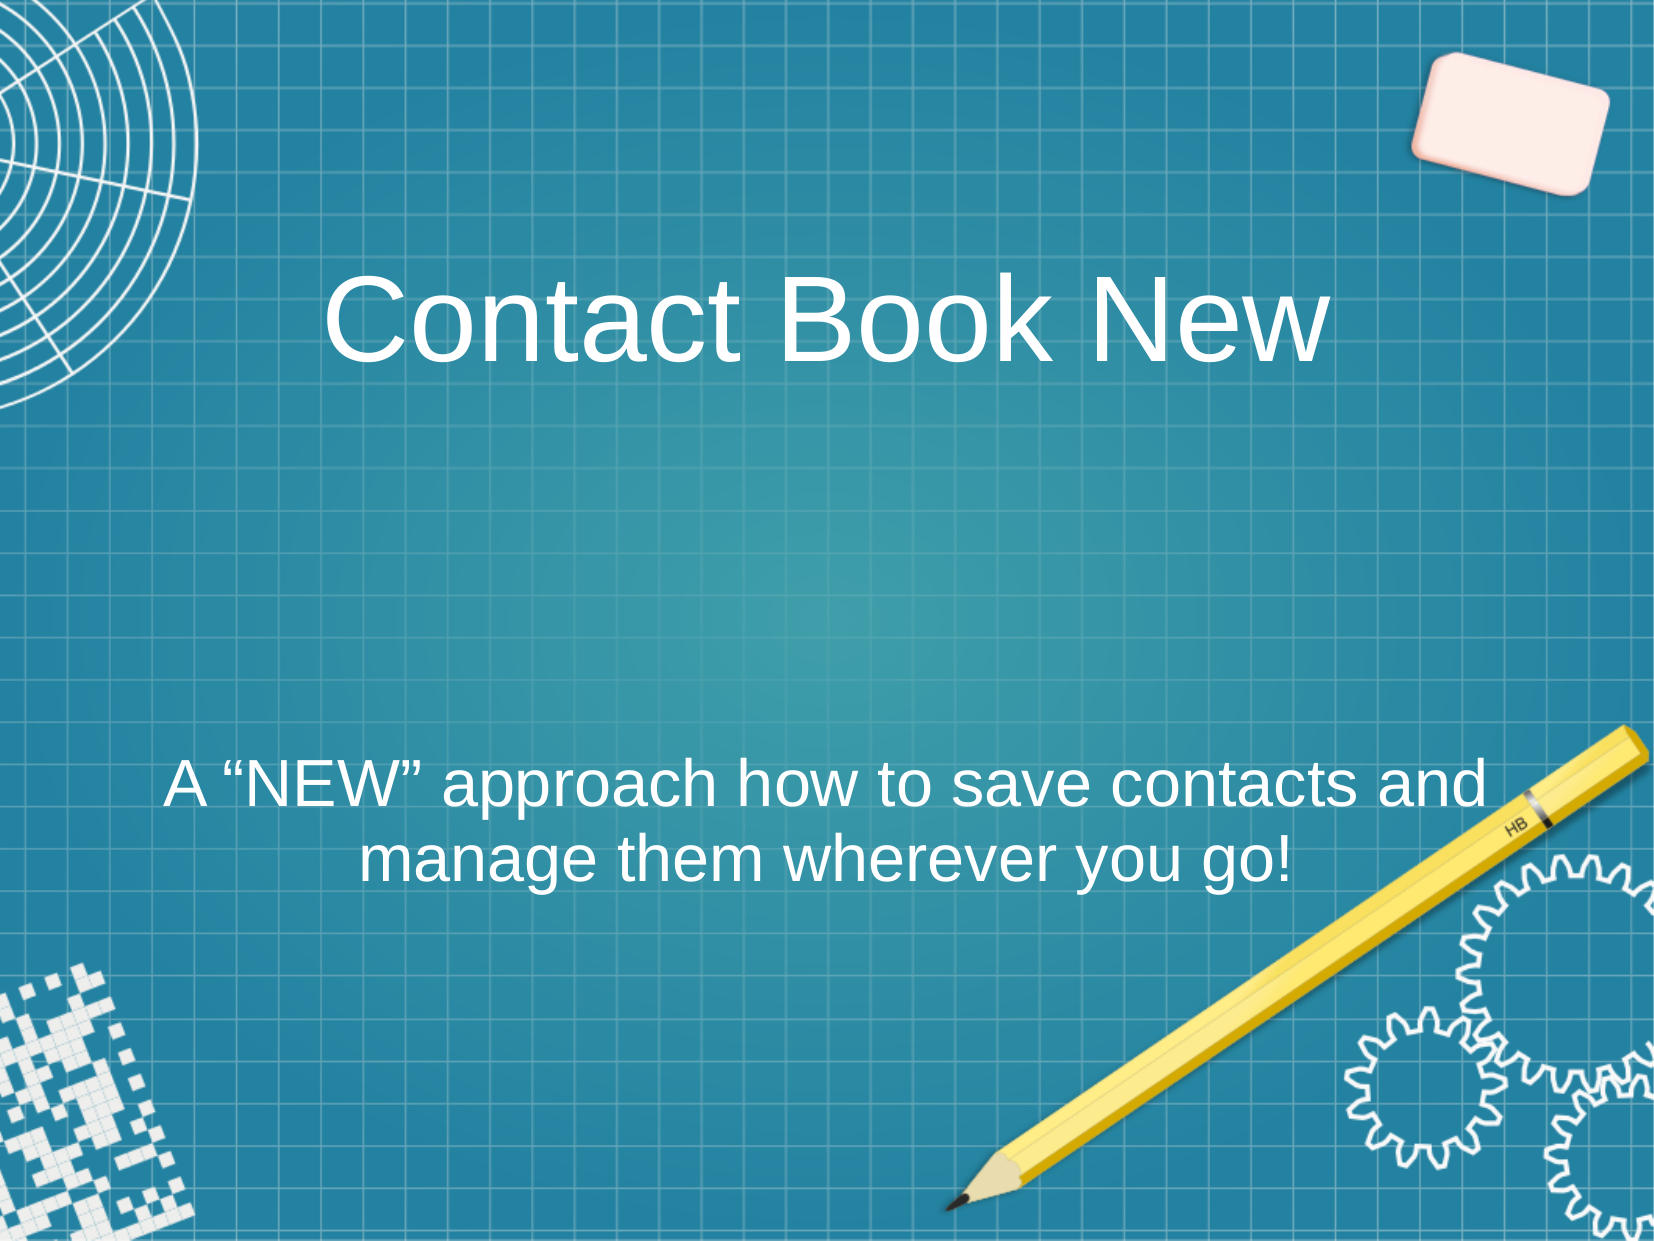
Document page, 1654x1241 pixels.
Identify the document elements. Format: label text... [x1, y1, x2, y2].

subtitle A “NEW” approach how to save contacts and manage them wherever you go! [82, 519, 1571, 1123]
picture [0, 0, 1654, 1241]
title Contact Book New [82, 177, 1571, 461]
